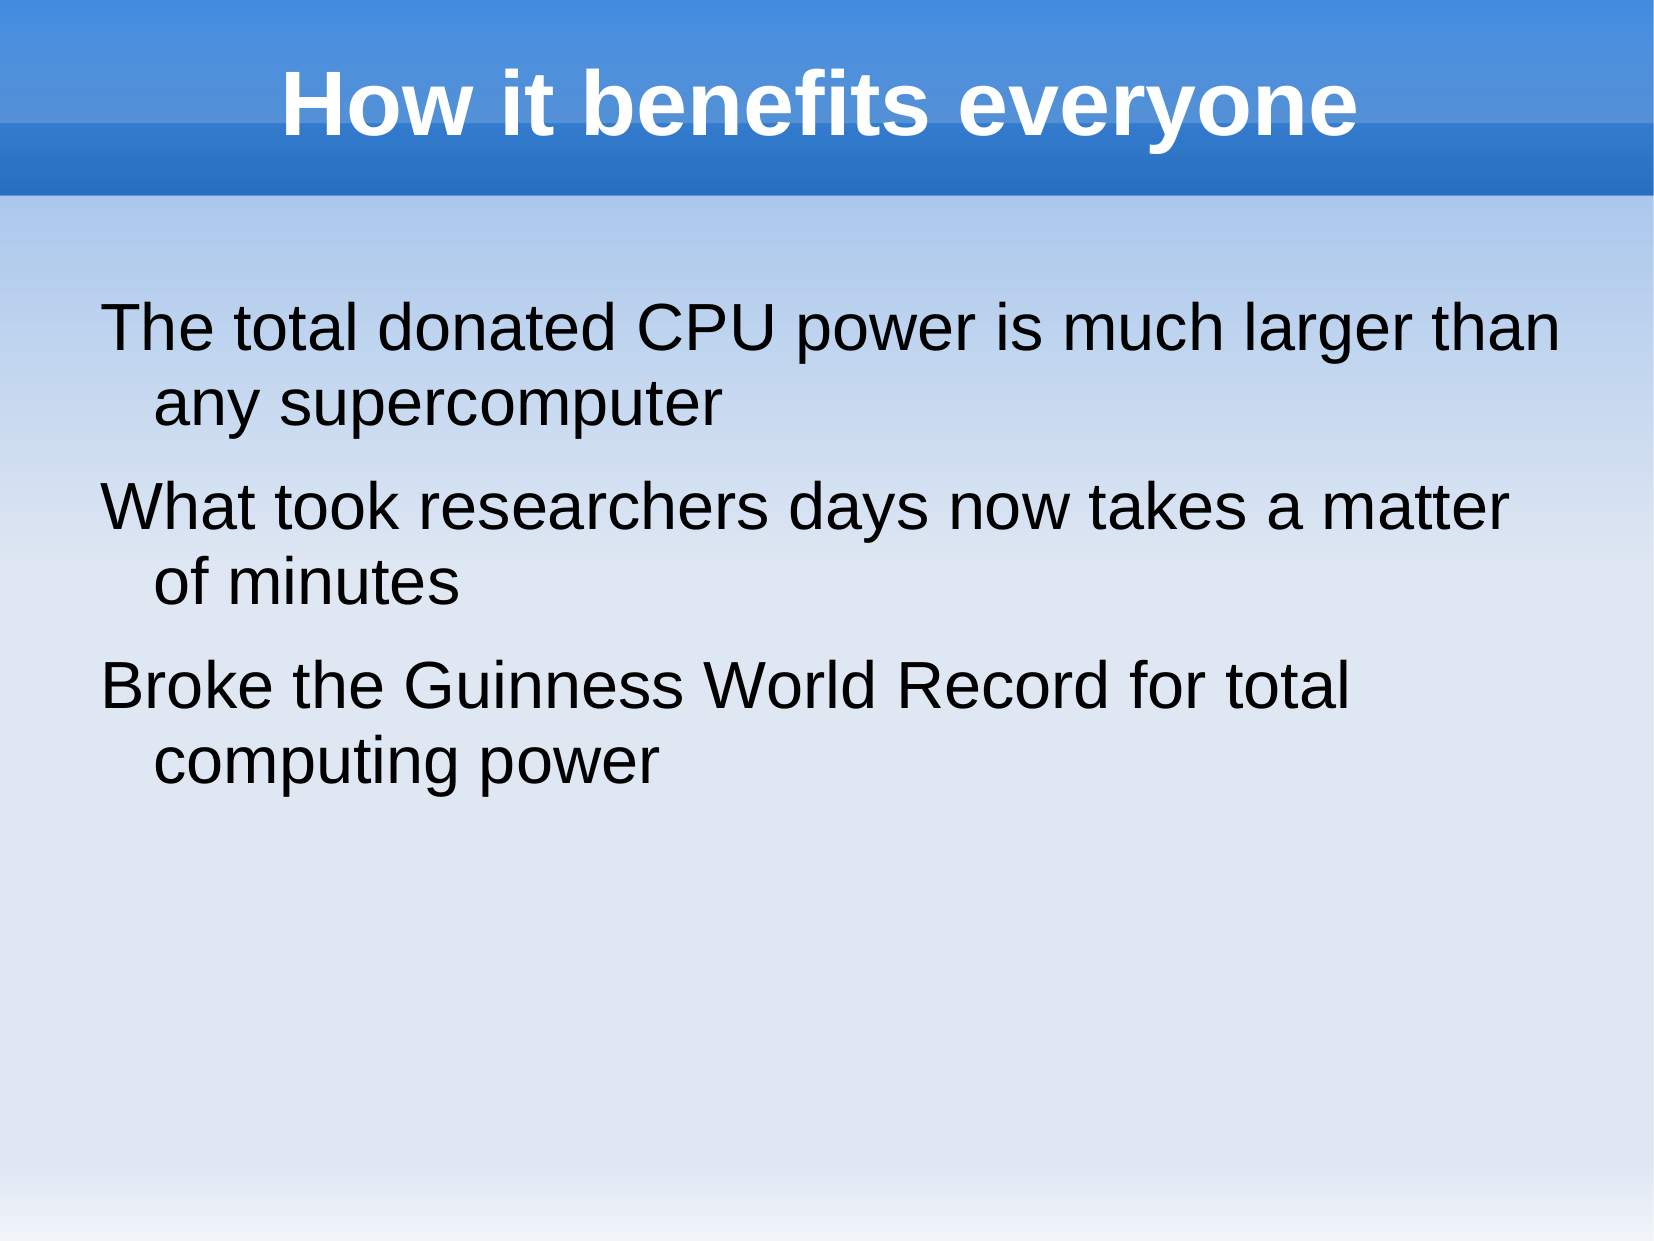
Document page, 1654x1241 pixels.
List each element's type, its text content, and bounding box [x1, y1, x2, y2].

title How it benefits everyone [76, 0, 1565, 208]
list The total donated CPU power is much larger than any supercomputer What took researchers days now takes a matter of minutes Broke the Guinness World Record for total computing power [82, 290, 1571, 1109]
picture [0, 0, 1654, 1241]
